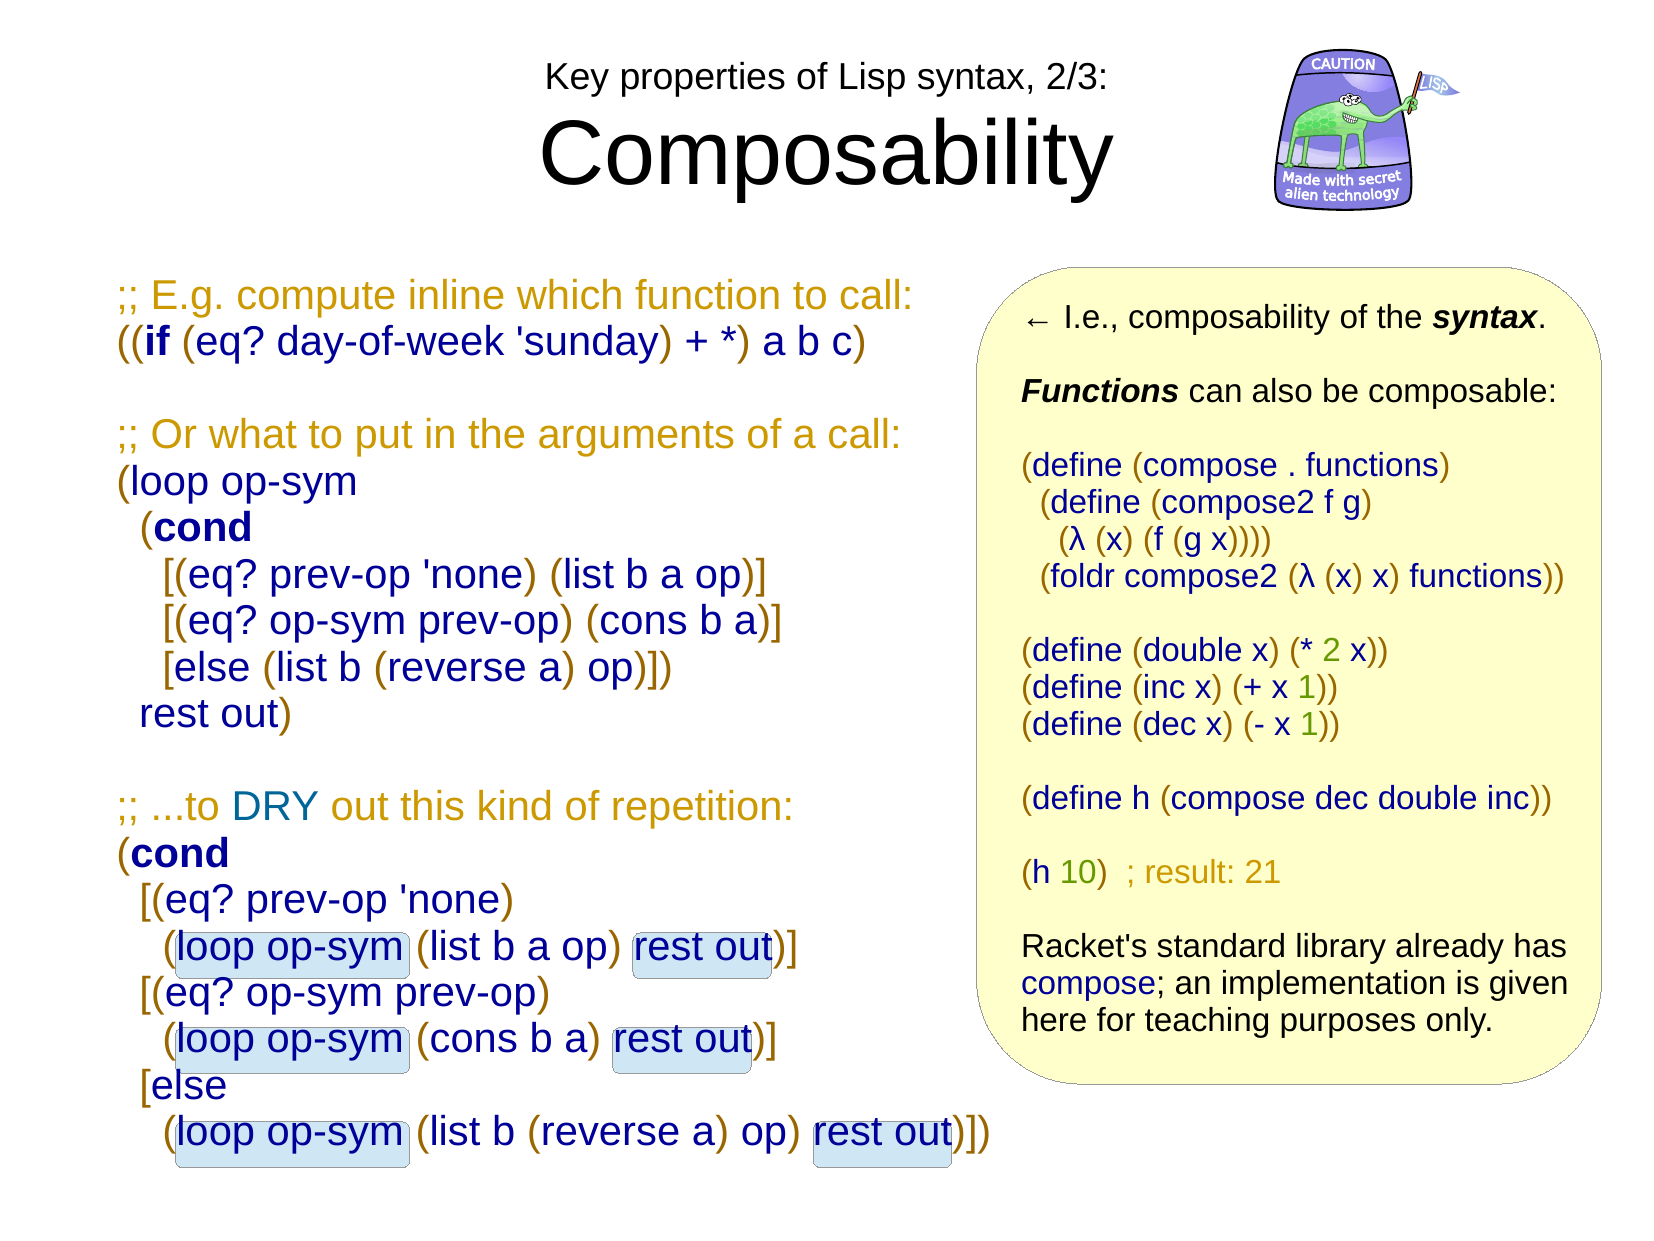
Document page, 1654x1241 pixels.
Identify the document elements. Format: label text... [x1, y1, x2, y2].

text_box Key properties of Lisp syntax, 2/3: [529, 48, 1124, 106]
text_box ← I.e., composability of the syntax. Functions can also be composable: (define (compose . functions) (define (compose2 f g) (λ (x) (f (g x)))) (foldr compose2 (λ (x) x) functions)) (define (double x) (* 2 x)) (define (inc x) (+ x 1)) (define (dec x) (- x 1)) (define h (compose dec double inc)) (h 10) ; result: 21 Racket's standard library already has compose; an implementation is given here for teaching purposes only. [1006, 290, 1590, 1093]
picture [1271, 46, 1463, 214]
text_box [1590, 323, 1602, 1028]
title Composability [82, 49, 1571, 257]
text_box ;; E.g. compute inline which function to call: ((if (eq? day-of-week 'sunday) + *) a b c) ;; Or what to put in the arguments of a call: (loop op-sym (cond [(eq? prev-op 'none) (list b a op)] [(eq? op-sym prev-op) (cons b a)] [else (list b (reverse a) op)]) rest out) ;; ...to DRY out this kind of repetition: (cond [(eq? prev-op 'none) (loop op-sym (list b a op) rest out)] [(eq? op-sym prev-op) (loop op-sym (cons b a) rest out)] [else (loop op-sym (list b (reverse a) op) rest out)]) [101, 264, 1561, 1194]
